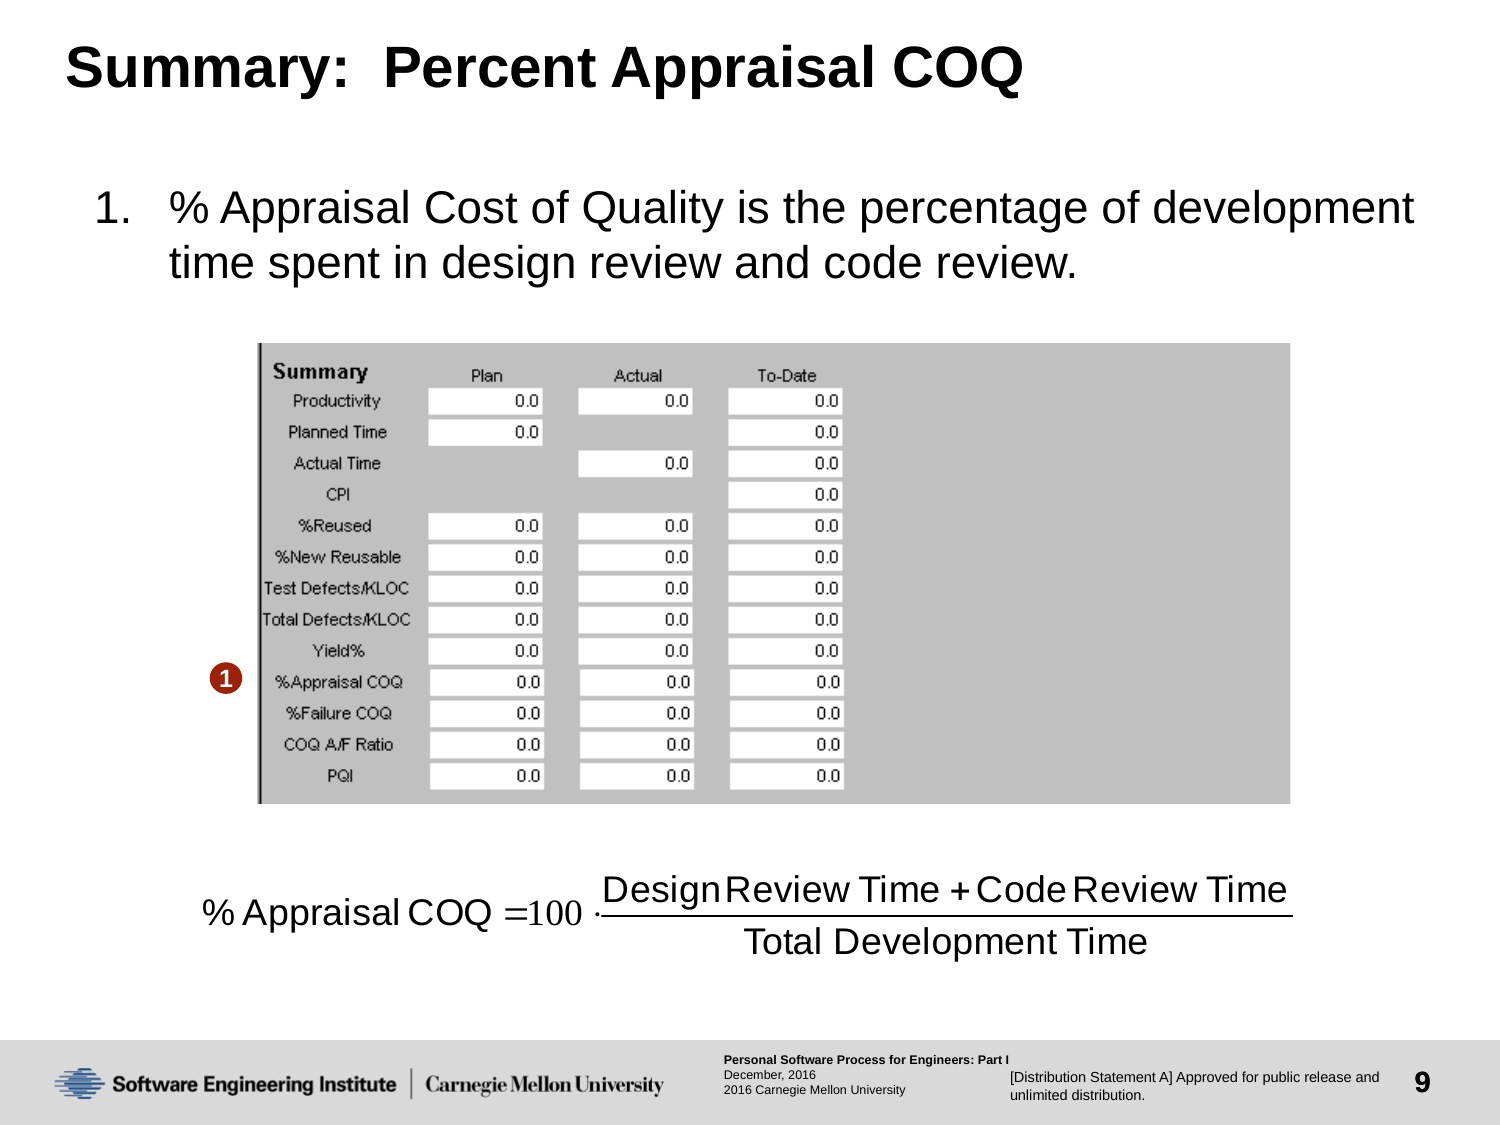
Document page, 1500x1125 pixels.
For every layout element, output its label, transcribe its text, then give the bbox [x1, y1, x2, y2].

picture [197, 866, 1300, 969]
picture [46, 1061, 673, 1104]
title Summary: Percent Appraisal COQ [65, 37, 1313, 148]
chart [199, 866, 1303, 971]
list % Appraisal Cost of Quality is the percentage of development time spent in design review and code review. [65, 177, 1431, 1000]
picture [209, 343, 1291, 804]
